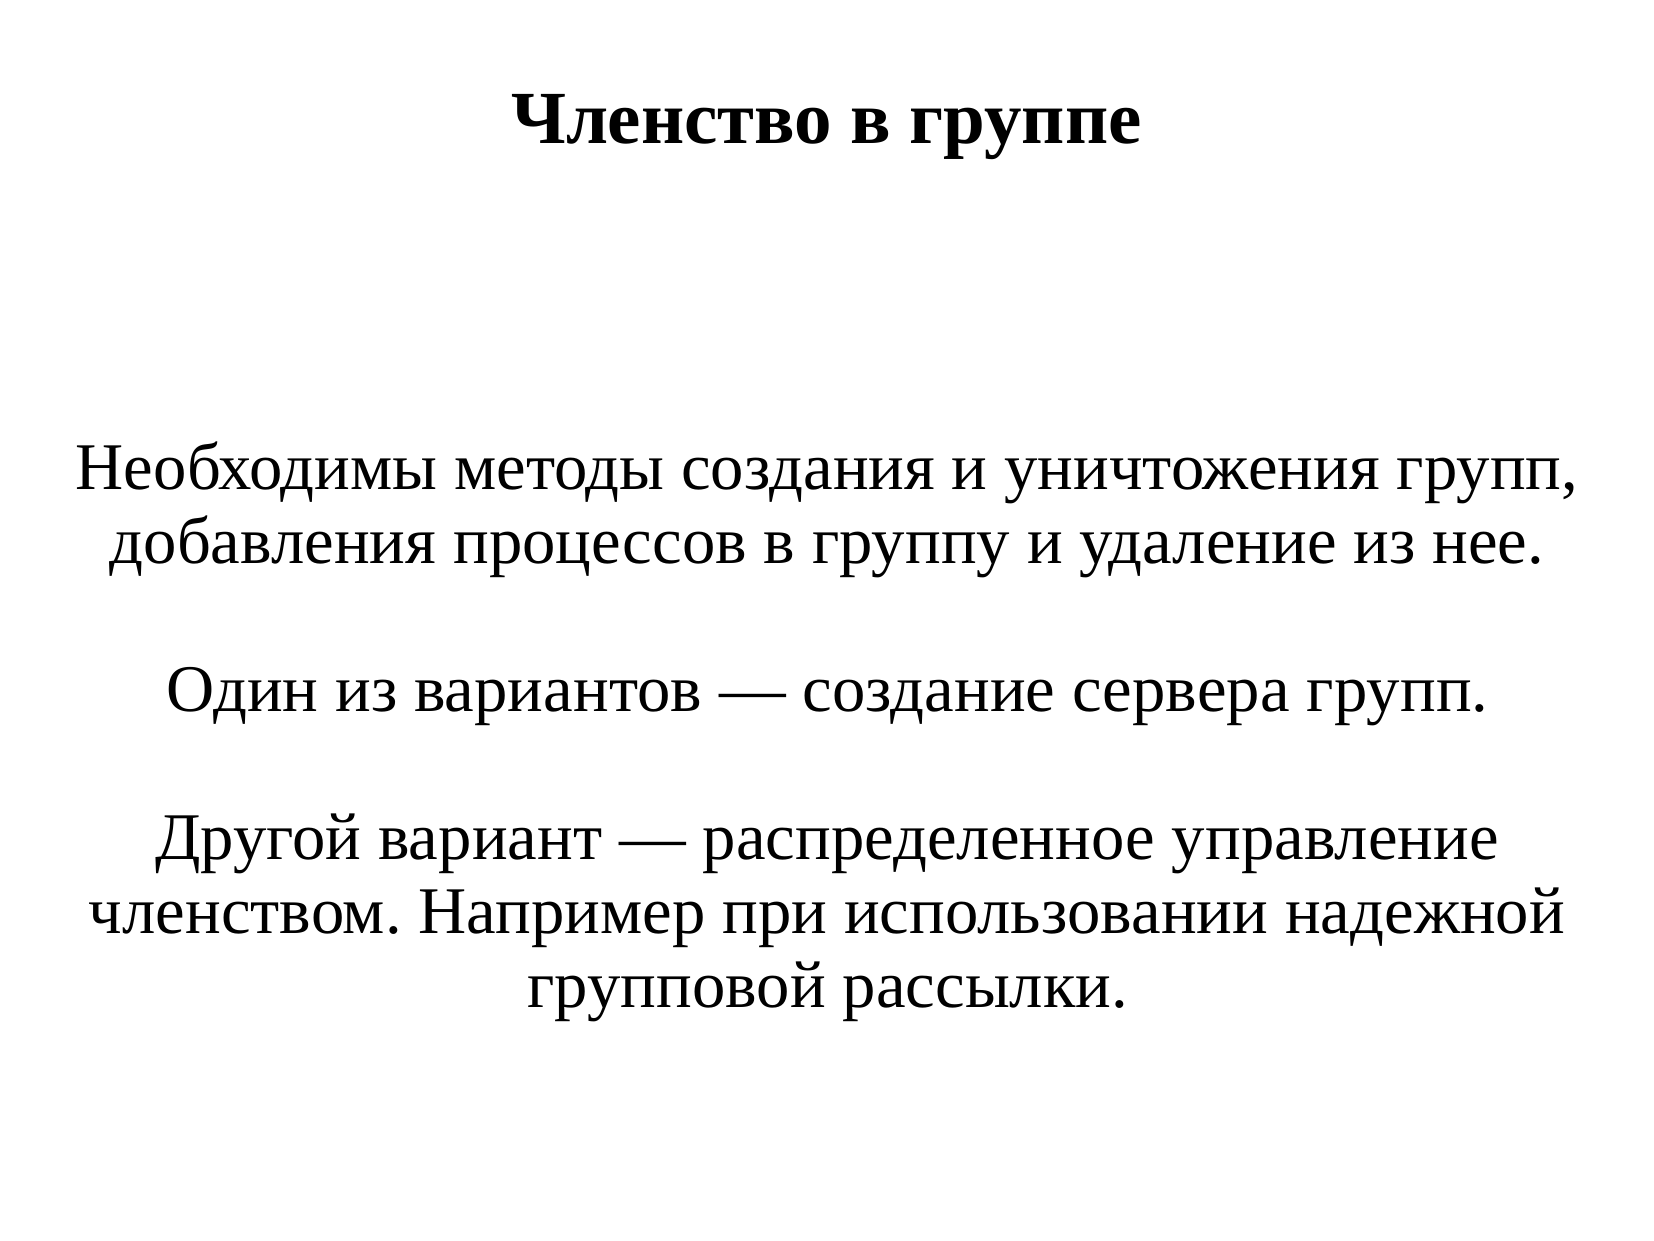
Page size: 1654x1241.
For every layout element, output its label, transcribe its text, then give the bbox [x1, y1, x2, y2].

subtitle Необходимы методы создания и уничтожения групп, добавления процессов в группу и удаление из нее. Один из вариантов — создание сервера групп. Другой вариант — распределенное управление членством. Например при использовании надежной групповой рассылки. [30, 236, 1626, 1215]
title Членство в группе [30, 27, 1624, 210]
